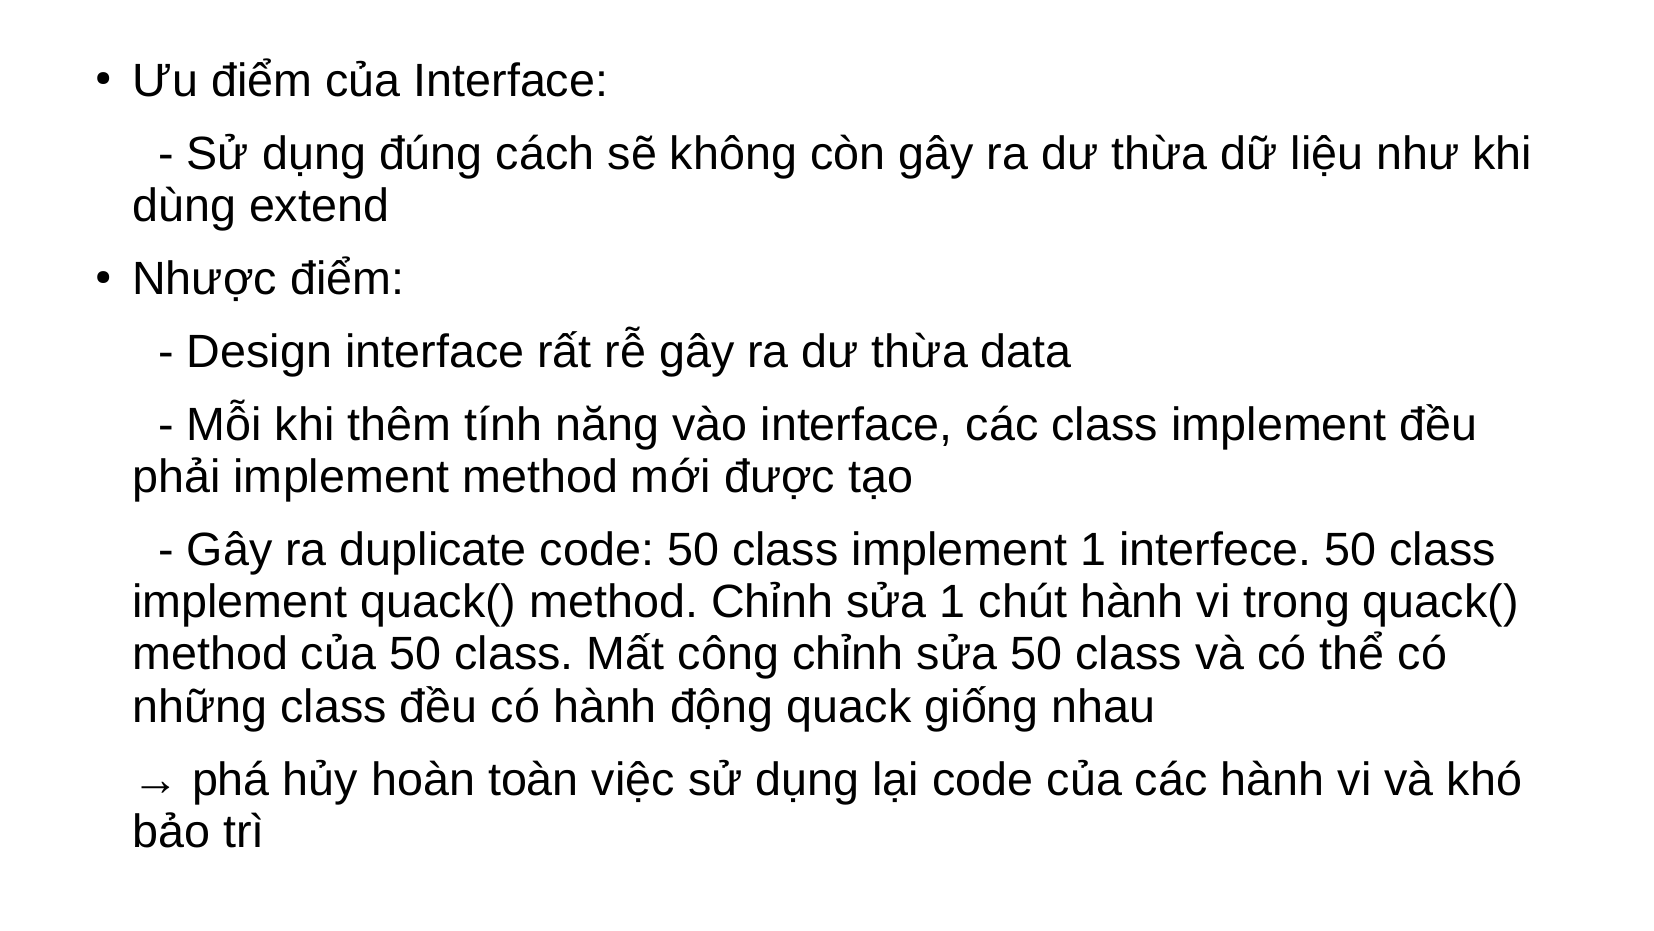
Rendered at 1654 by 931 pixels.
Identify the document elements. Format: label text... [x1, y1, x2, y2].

list Ưu điểm của Interface: - Sử dụng đúng cách sẽ không còn gây ra dư thừa dữ liệu như khi dùng extend Nhược điểm: - Design interface rất rễ gây ra dư thừa data - Mỗi khi thêm tính năng vào interface, các class implement đều phải implement method mới được tạo - Gây ra duplicate code: 50 class implement 1 interfece. 50 class implement quack() method. Chỉnh sửa 1 chút hành vi trong quack() method của 50 class. Mất công chỉnh sửa 50 class và có thể có những class đều có hành động quack giống nhau → phá hủy hoàn toàn việc sử dụng lại code của các hành vi và khó bảo trì [82, 54, 1571, 865]
